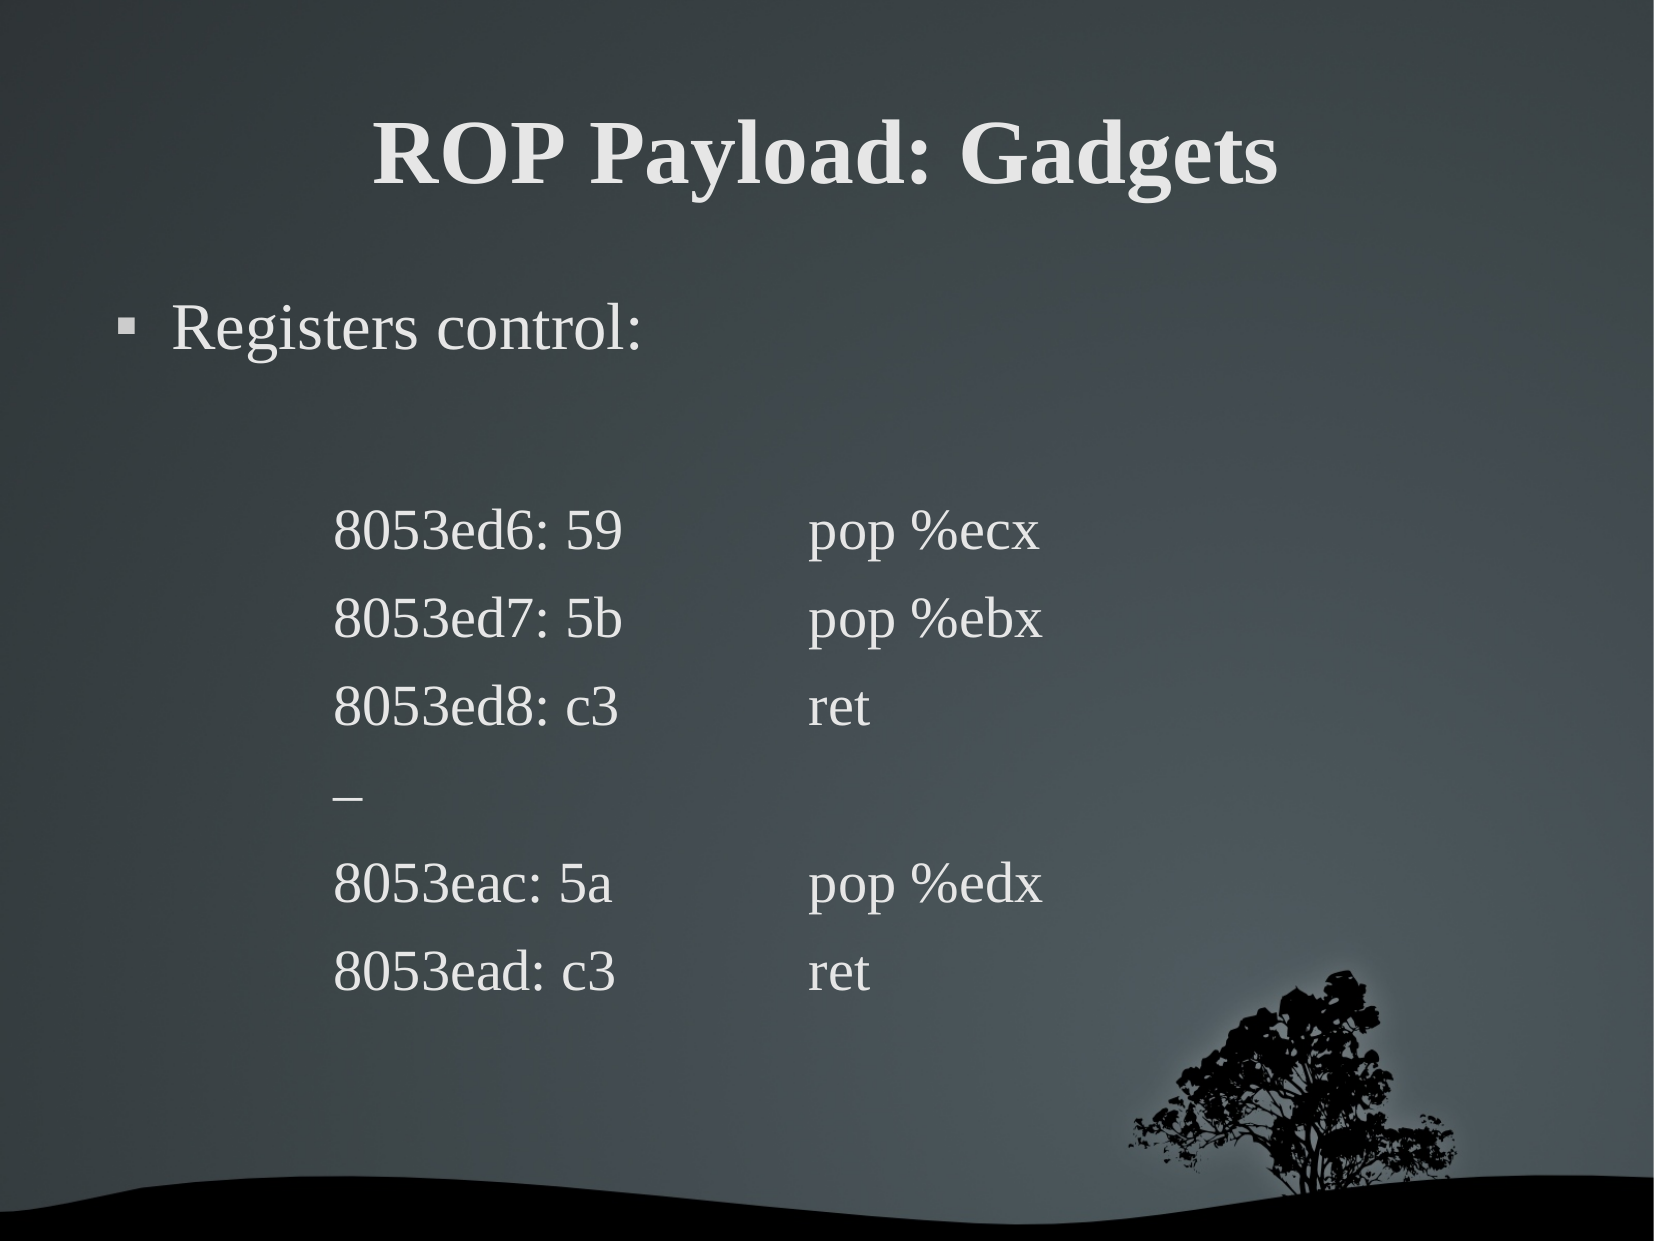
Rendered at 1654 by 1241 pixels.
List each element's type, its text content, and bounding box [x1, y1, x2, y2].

title ROP Payload: Gadgets [82, 49, 1571, 257]
list Registers control: 8053ed6: 59 pop %ecx 8053ed7: 5b pop %ebx 8053ed8: c3 ret – 8053eac: 5a pop %edx 8053ead: c3 ret [82, 290, 1571, 1109]
picture [0, 0, 1654, 1241]
